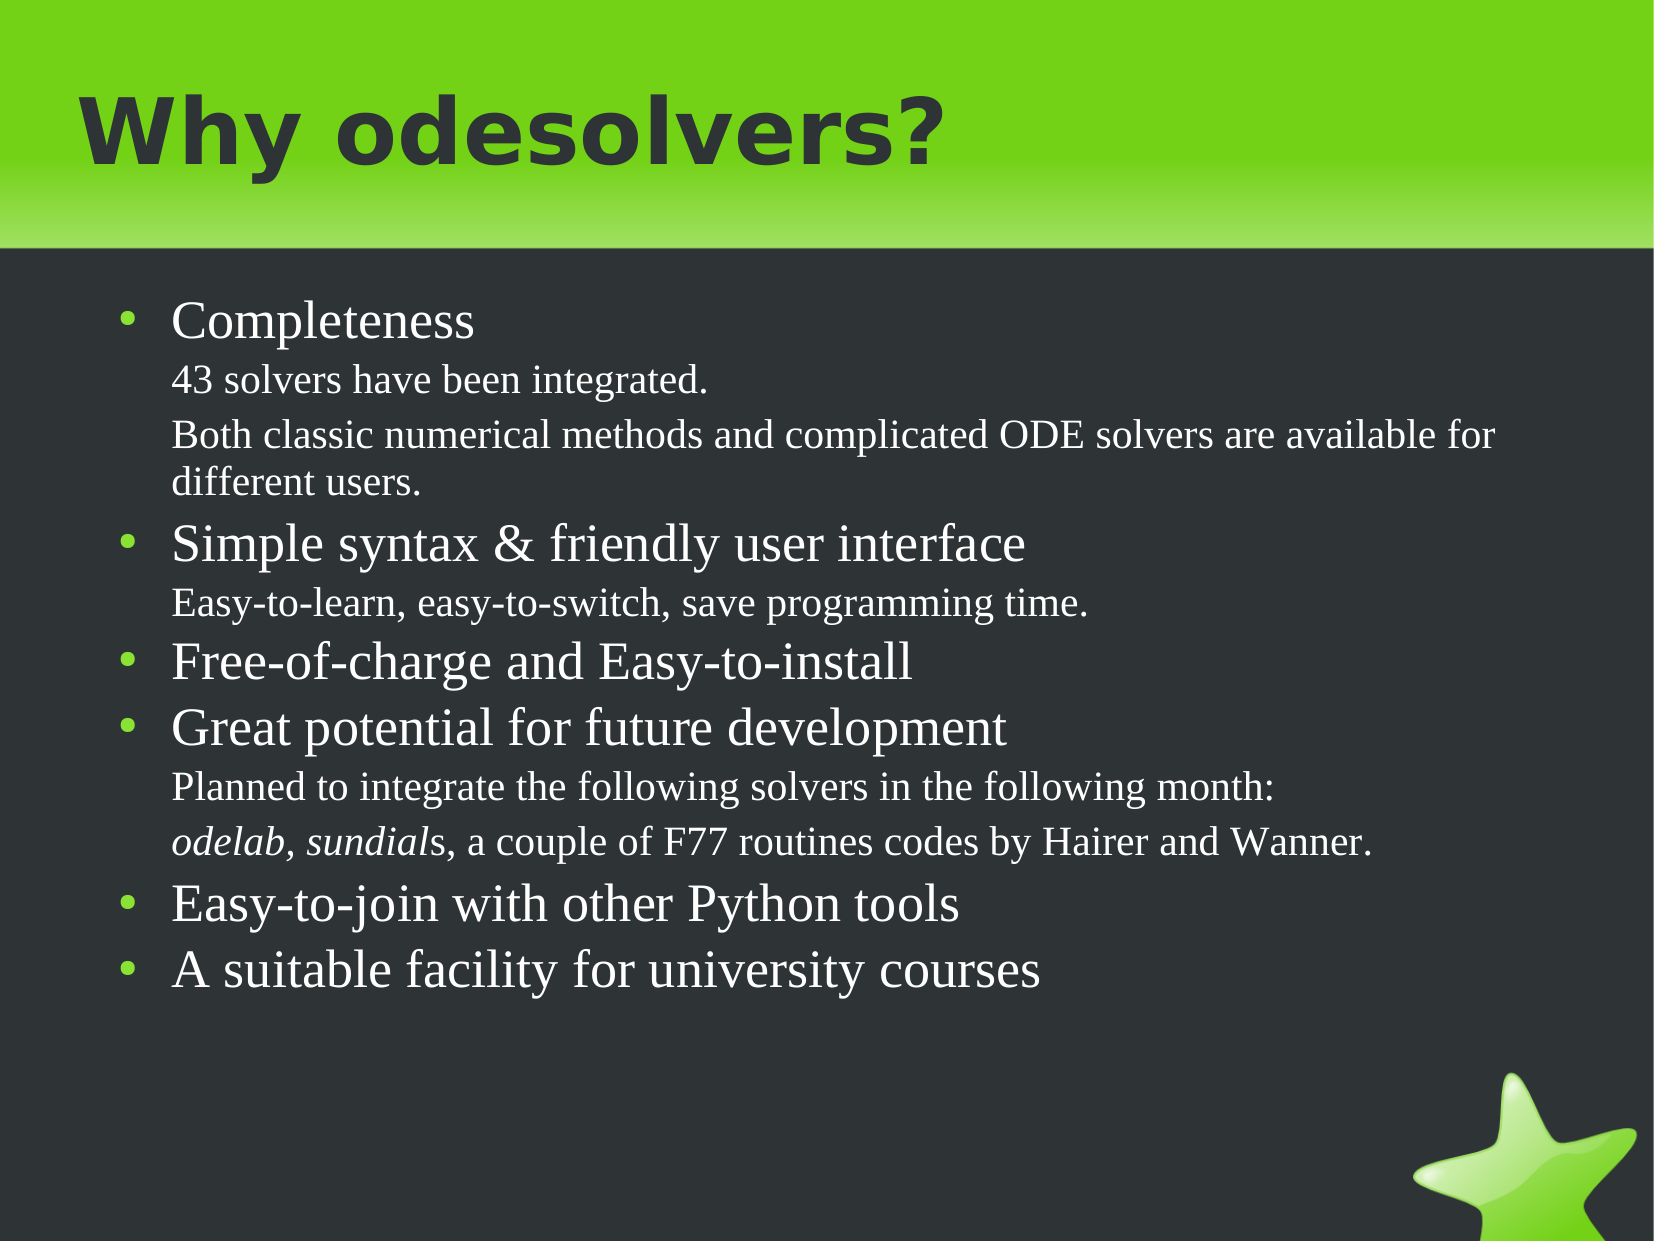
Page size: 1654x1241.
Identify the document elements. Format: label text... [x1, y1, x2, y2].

title Why odesolvers? [76, 29, 1565, 237]
picture [0, 0, 1654, 1241]
list Completeness 43 solvers have been integrated. Both classic numerical methods and complicated ODE solvers are available for different users. Simple syntax & friendly user interface Easy-to-learn, easy-to-switch, save programming time. Free-of-charge and Easy-to-install Great potential for future development Planned to integrate the following solvers in the following month: odelab, sundials, a couple of F77 routines codes by Hairer and Wanner. Easy-to-join with other Python tools A suitable facility for university courses [82, 290, 1571, 1109]
